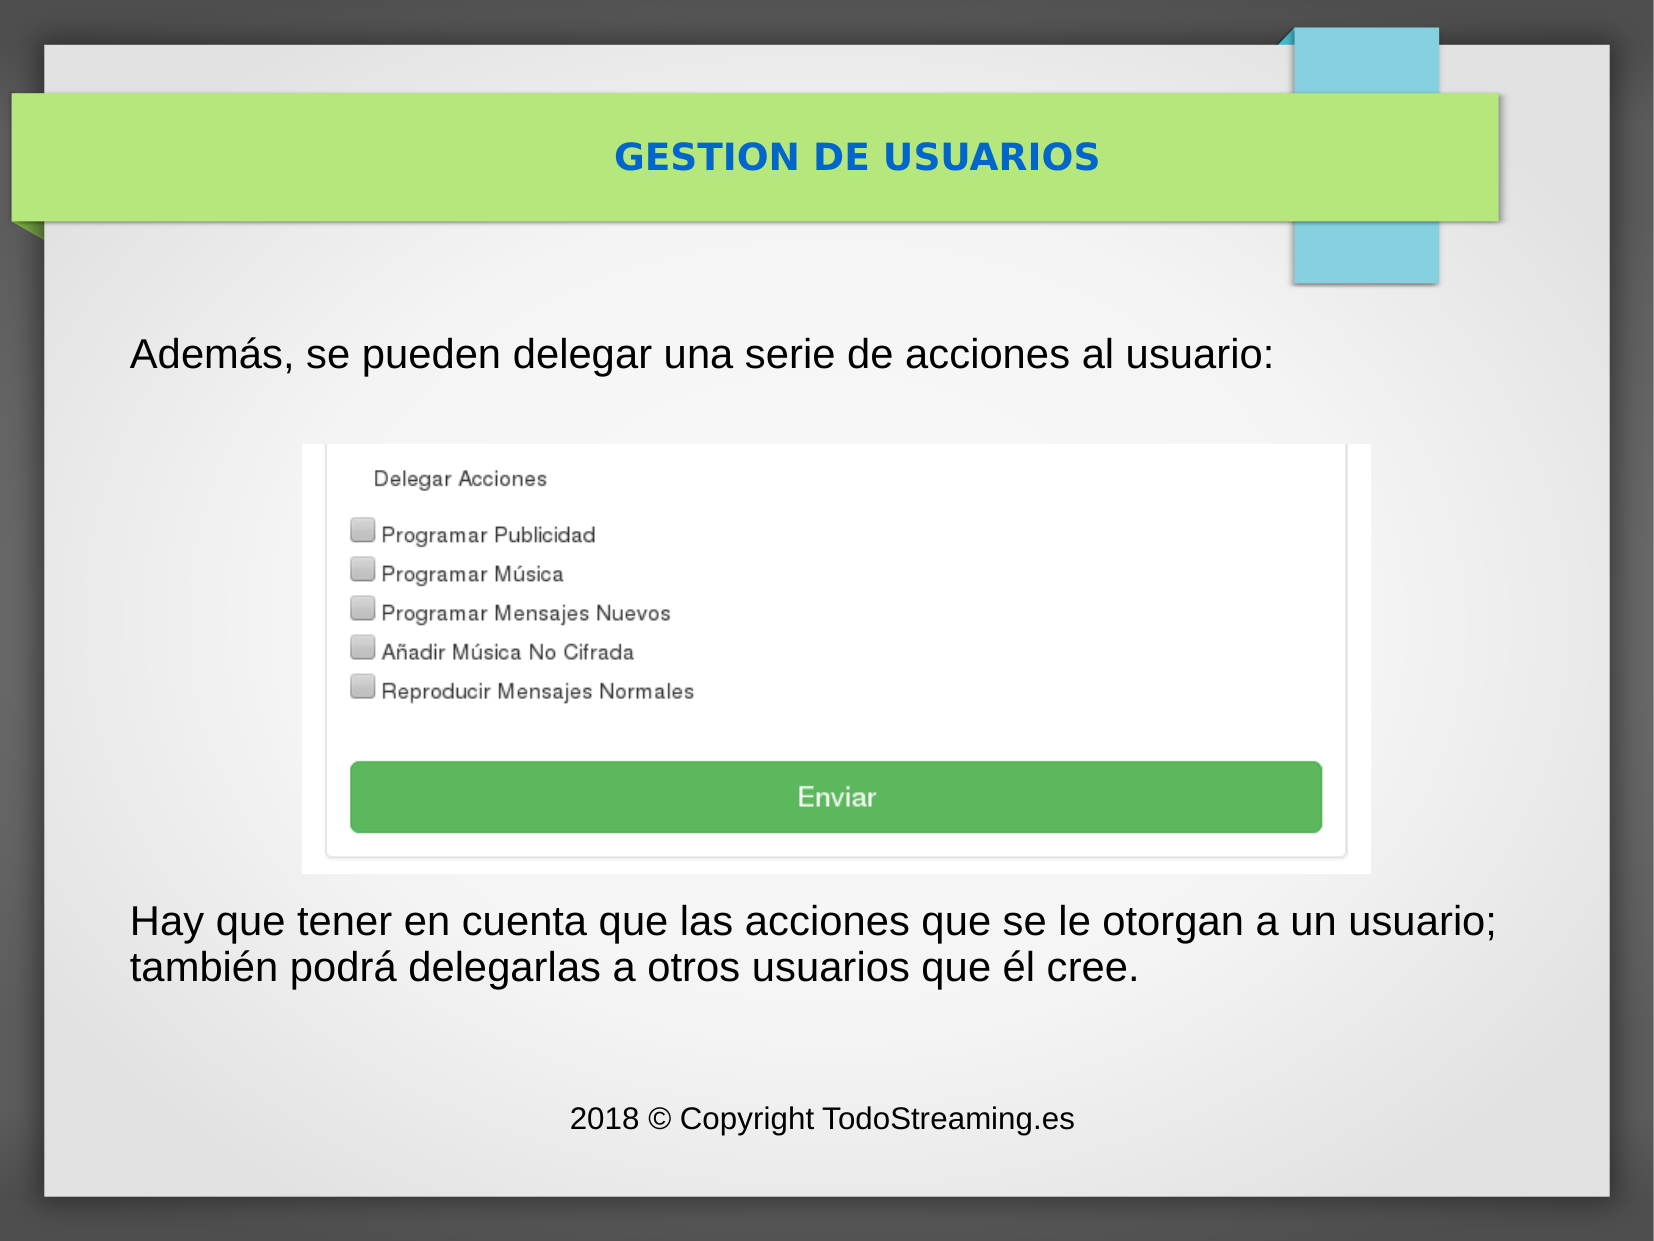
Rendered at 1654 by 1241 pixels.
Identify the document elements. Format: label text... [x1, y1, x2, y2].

text_box Hay que tener en cuenta que las acciones que se le otorgan a un usuario; también podrá delegarlas a otros usuarios que él cree. [129, 897, 1548, 1038]
picture [0, 0, 1654, 1241]
title GESTION DE USUARIOS [614, 113, 1111, 201]
subtitle Además, se pueden delegar una serie de acciones al usuario: [129, 330, 1548, 424]
text_box 2018 © Copyright TodoStreaming.es [555, 1094, 1099, 1146]
